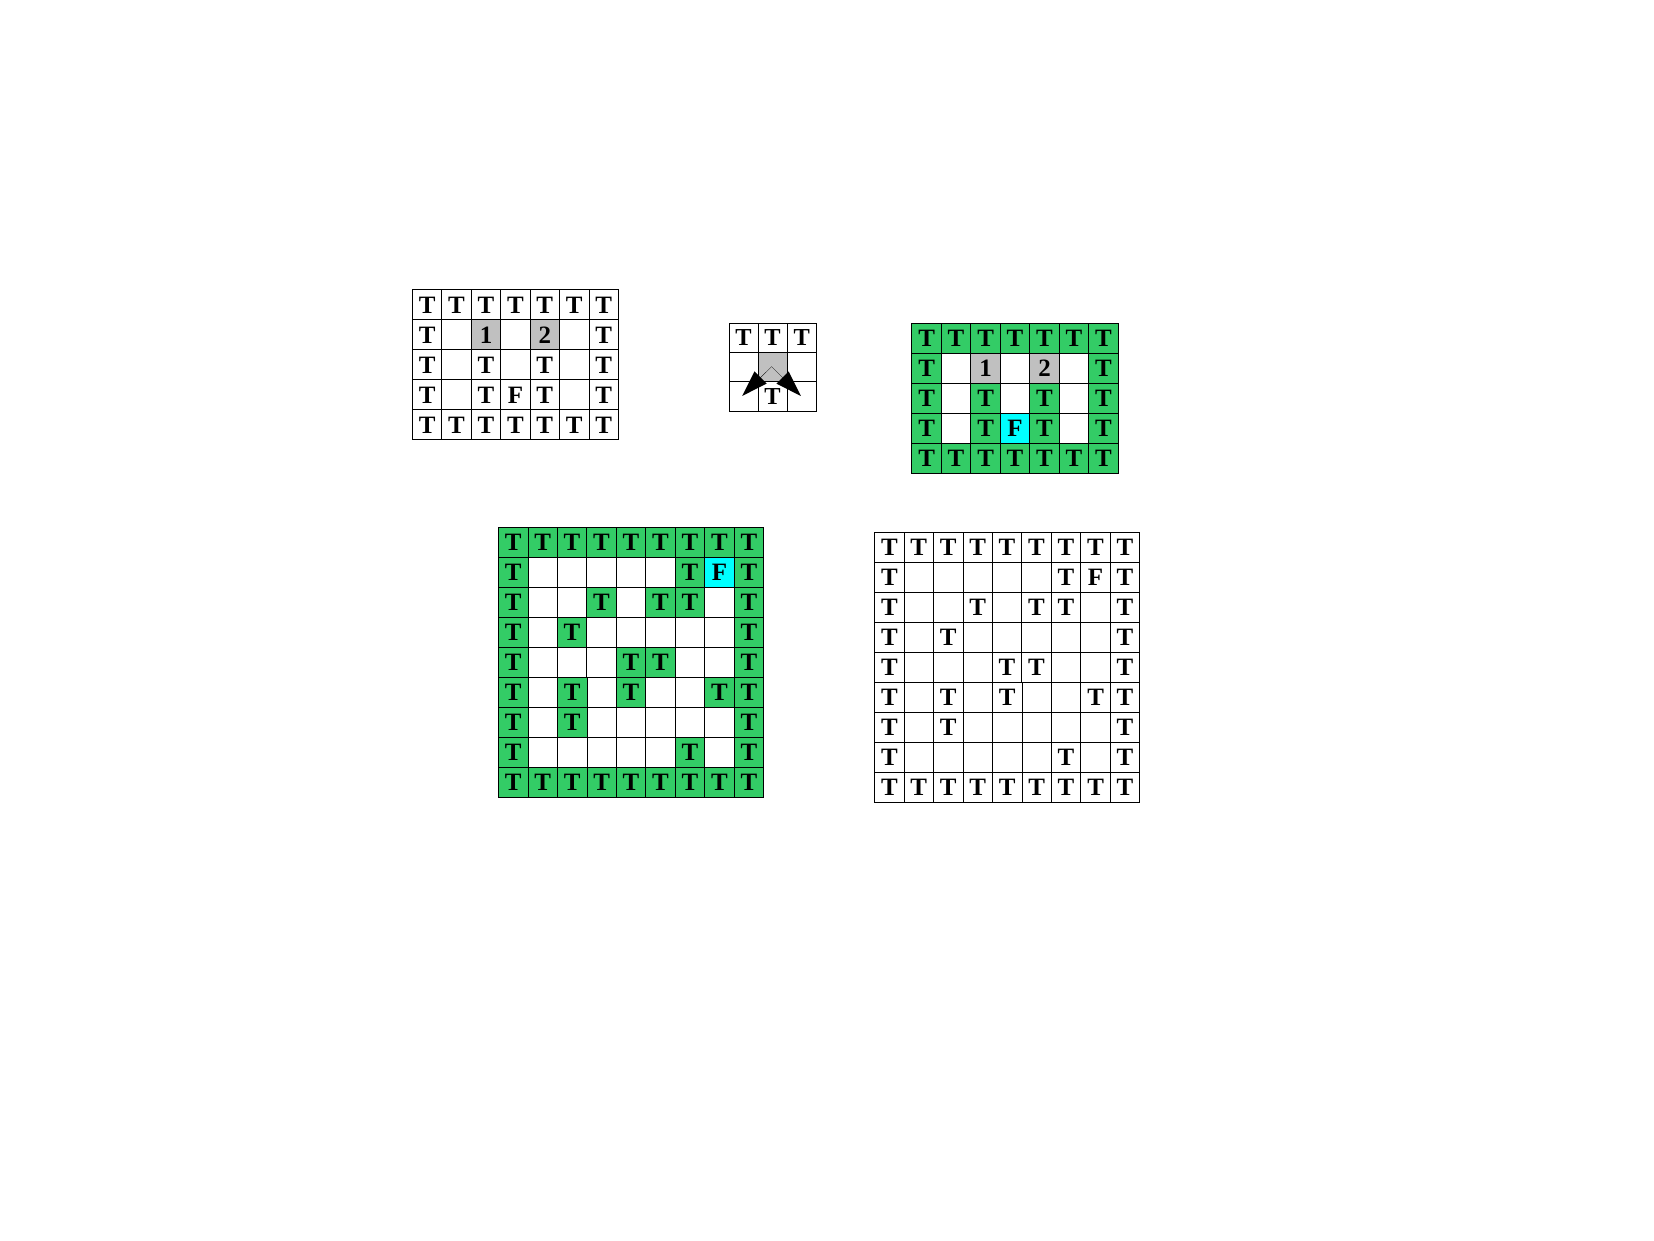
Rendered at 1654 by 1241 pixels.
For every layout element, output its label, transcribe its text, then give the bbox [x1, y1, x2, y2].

text_box T [934, 712, 963, 742]
text_box T [1089, 353, 1118, 384]
text_box T [589, 380, 619, 410]
text_box T [1051, 562, 1081, 592]
text_box T [734, 708, 764, 737]
text_box T [934, 682, 963, 712]
text_box T [442, 290, 471, 320]
text_box T [1110, 652, 1140, 682]
text_box T [1081, 682, 1110, 712]
text_box T [875, 532, 904, 562]
text_box T [646, 587, 675, 617]
text_box T [501, 410, 530, 440]
text_box T [412, 380, 442, 410]
text_box T [705, 767, 734, 798]
text_box T [934, 772, 963, 802]
text_box T [1110, 532, 1140, 562]
text_box T [1022, 592, 1051, 622]
text_box T [498, 557, 528, 587]
text_box T [1089, 443, 1118, 474]
text_box T [992, 532, 1022, 562]
text_box T [1051, 772, 1081, 802]
text_box F [1081, 562, 1110, 592]
text_box T [557, 677, 587, 708]
text_box T [992, 682, 1022, 712]
text_box T [1022, 772, 1051, 802]
picture [729, 322, 818, 413]
text_box T [1110, 772, 1140, 802]
text_box T [1030, 324, 1059, 353]
text_box T [587, 587, 616, 617]
text_box T [1110, 622, 1140, 652]
text_box T [587, 767, 616, 798]
text_box T [412, 410, 442, 440]
text_box T [734, 647, 764, 677]
text_box T [875, 772, 904, 802]
text_box T [1110, 682, 1140, 712]
text_box F [705, 557, 734, 587]
text_box T [912, 413, 941, 443]
text_box T [587, 527, 616, 557]
text_box T [557, 708, 587, 737]
text_box T [1022, 652, 1051, 682]
text_box T [557, 527, 587, 557]
text_box T [875, 592, 904, 622]
text_box T [1089, 413, 1118, 443]
text_box T [675, 587, 705, 617]
text_box F [501, 380, 530, 410]
text_box T [734, 557, 764, 587]
text_box T [1110, 562, 1140, 592]
text_box T [963, 772, 992, 802]
text_box T [971, 384, 1000, 413]
text_box [528, 557, 734, 798]
text_box T [971, 413, 1000, 443]
text_box T [1000, 443, 1030, 474]
text_box T [941, 443, 971, 474]
text_box T [1089, 324, 1118, 353]
text_box T [963, 532, 992, 562]
text_box T [616, 527, 646, 557]
text_box T [734, 677, 764, 708]
text_box T [971, 443, 1000, 474]
text_box [530, 320, 589, 440]
text_box [904, 562, 1110, 802]
text_box T [412, 290, 442, 320]
text_box T [498, 647, 528, 677]
text_box [501, 320, 530, 380]
text_box T [1110, 592, 1140, 622]
text_box T [1000, 324, 1030, 353]
text_box T [963, 592, 992, 622]
text_box T [499, 708, 528, 737]
text_box T [412, 320, 442, 350]
text_box T [498, 587, 528, 617]
text_box [1030, 353, 1089, 474]
text_box T [560, 410, 589, 440]
text_box T [1059, 324, 1089, 353]
text_box T [734, 737, 764, 767]
text_box T [528, 527, 557, 557]
text_box T [1051, 742, 1081, 772]
text_box T [616, 677, 646, 708]
text_box T [499, 767, 528, 798]
text_box T [412, 350, 442, 380]
text_box T [675, 527, 705, 557]
text_box T [1030, 384, 1059, 413]
text_box T [499, 677, 528, 708]
text_box T [912, 353, 941, 384]
text_box T [501, 290, 530, 320]
text_box T [904, 532, 933, 562]
text_box T [646, 647, 675, 677]
text_box T [589, 320, 619, 350]
text_box T [530, 350, 560, 380]
text_box T [734, 767, 764, 798]
text_box T [528, 767, 557, 798]
text_box [941, 353, 971, 443]
text_box T [1081, 772, 1110, 802]
text_box T [1030, 413, 1059, 443]
text_box T [875, 712, 904, 742]
text_box T [912, 443, 941, 474]
text_box T [875, 562, 904, 592]
text_box T [530, 290, 560, 320]
text_box T [1089, 384, 1118, 413]
text_box F [1000, 413, 1030, 443]
text_box T [589, 410, 619, 440]
text_box T [705, 527, 734, 557]
text_box T [675, 737, 705, 767]
text_box T [557, 617, 587, 647]
text_box T [499, 737, 528, 767]
text_box 2 [1030, 353, 1059, 384]
text_box T [1110, 742, 1140, 772]
text_box T [498, 617, 528, 647]
text_box 1 [971, 353, 1000, 384]
text_box T [912, 324, 941, 353]
text_box T [498, 527, 528, 557]
text_box T [1051, 532, 1081, 562]
text_box T [589, 350, 619, 380]
text_box T [875, 742, 904, 772]
text_box T [557, 767, 587, 798]
text_box T [734, 587, 764, 617]
text_box T [1110, 712, 1140, 742]
text_box T [875, 682, 904, 712]
text_box T [646, 527, 675, 557]
text_box [362, 289, 923, 442]
text_box T [1059, 443, 1089, 474]
text_box [442, 320, 471, 410]
text_box T [675, 557, 705, 587]
text_box T [1081, 532, 1110, 562]
text_box T [705, 677, 734, 708]
text_box T [1022, 532, 1051, 562]
text_box T [1051, 592, 1081, 622]
text_box T [675, 767, 705, 798]
text_box T [875, 652, 904, 682]
text_box T [471, 350, 501, 380]
text_box T [471, 290, 501, 320]
text_box T [734, 527, 764, 557]
text_box 2 [530, 320, 560, 350]
text_box T [934, 622, 963, 652]
text_box T [904, 772, 934, 802]
text_box T [941, 324, 971, 353]
text_box T [589, 290, 619, 320]
text_box 1 [471, 320, 501, 350]
text_box T [875, 622, 904, 652]
text_box T [471, 380, 501, 410]
text_box [1000, 353, 1030, 413]
text_box T [560, 290, 589, 320]
text_box T [471, 410, 501, 440]
text_box T [530, 380, 560, 410]
text_box T [734, 617, 764, 647]
text_box T [646, 767, 675, 798]
text_box T [442, 410, 471, 440]
text_box T [934, 532, 963, 562]
text_box T [971, 324, 1000, 353]
text_box T [912, 384, 941, 413]
